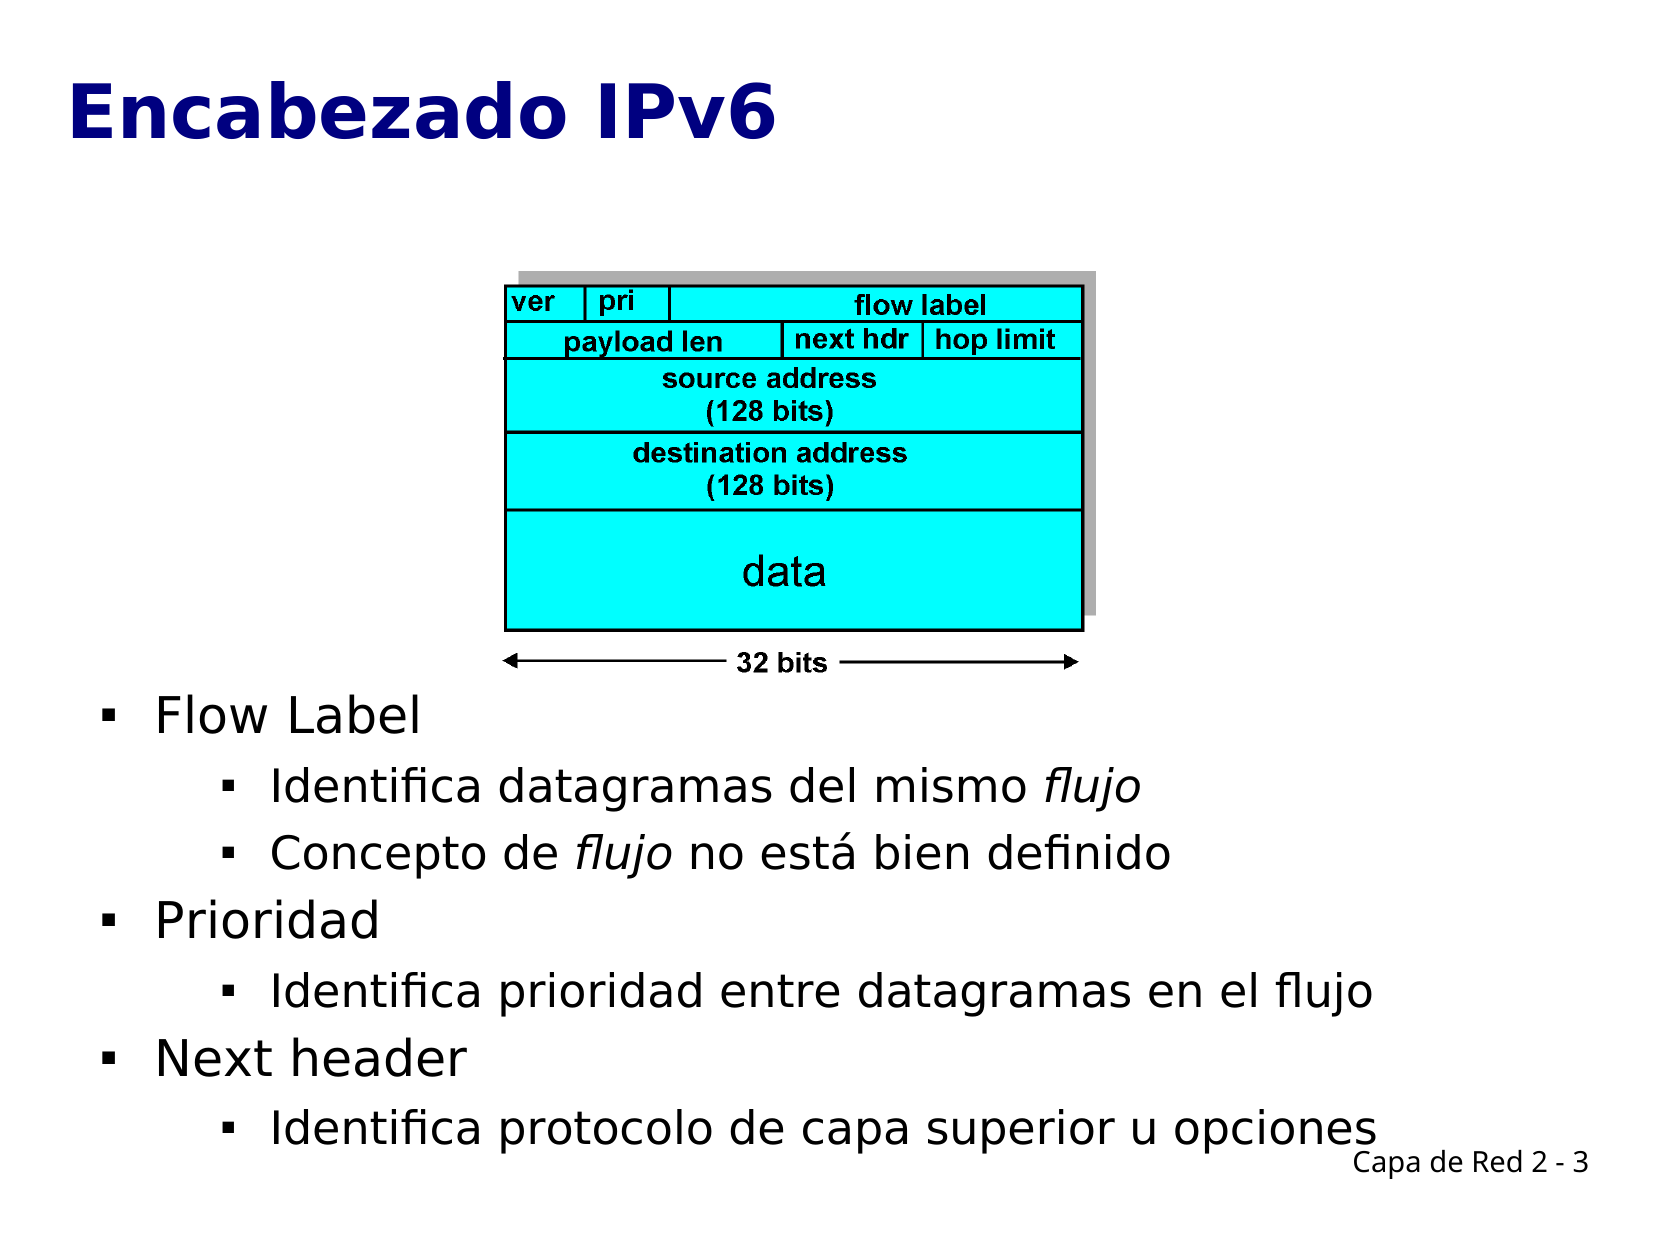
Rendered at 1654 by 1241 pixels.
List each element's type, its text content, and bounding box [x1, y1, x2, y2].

list Flow Label Identifica datagramas del mismo flujo Concepto de flujo no está bien definido Prioridad Identifica prioridad entre datagramas en el flujo Next header Identifica protocolo de capa superior u opciones [96, 687, 1502, 1156]
title Encabezado IPv6 [51, 1, 1654, 225]
picture [502, 271, 1096, 673]
